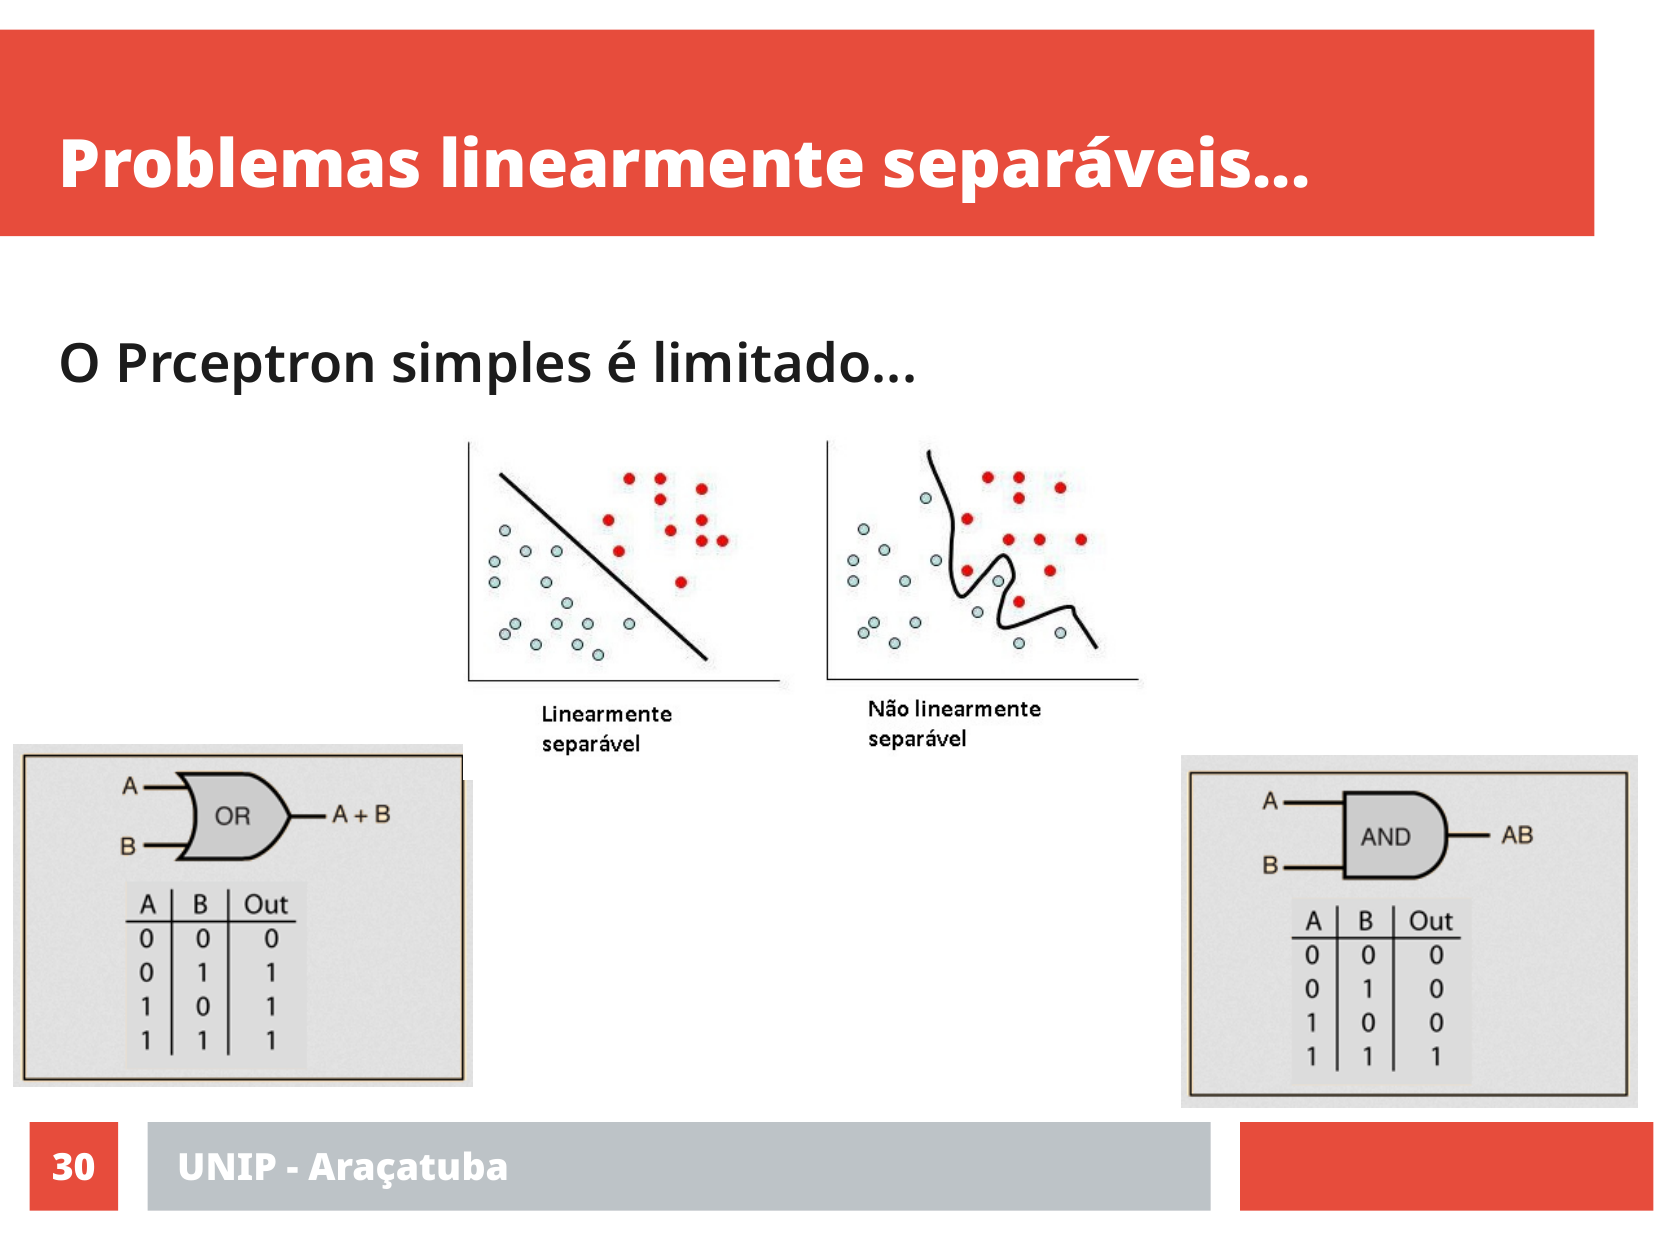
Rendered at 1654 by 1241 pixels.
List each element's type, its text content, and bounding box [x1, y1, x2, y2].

picture [1181, 755, 1638, 1108]
picture [13, 425, 1170, 1087]
title Problemas linearmente separáveis... [59, 59, 1595, 207]
list O Prceptron simples é limitado... [59, 324, 1565, 1093]
